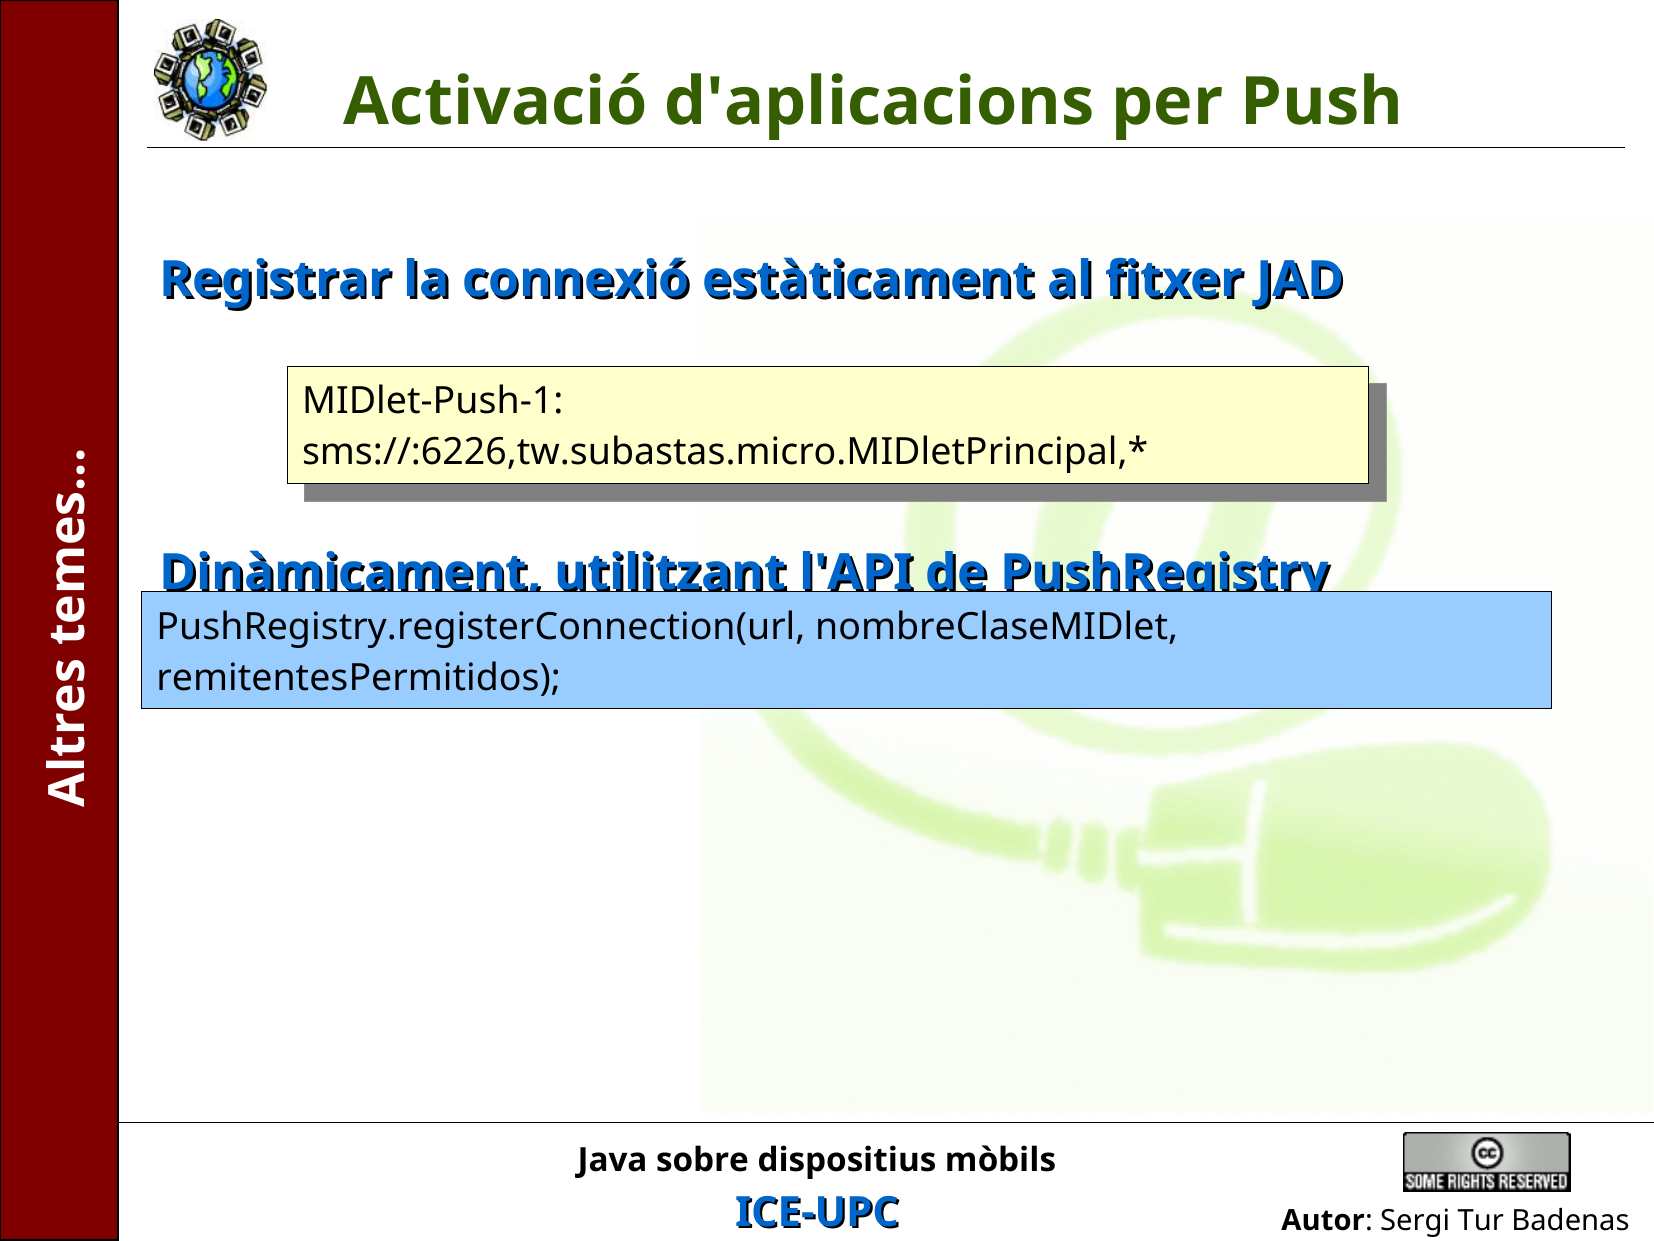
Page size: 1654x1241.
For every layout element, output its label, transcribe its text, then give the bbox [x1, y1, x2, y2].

text_box PushRegistry.registerConnection(url, nombreClaseMIDlet, remitentesPermitidos); [141, 591, 1552, 647]
text_box MIDlet-Push-1: sms://:6226,tw.subastas.micro.MIDletPrincipal,* [287, 366, 1369, 427]
picture [700, 217, 1654, 1113]
title Activació d'aplicacions per Push [129, 56, 1619, 141]
picture [154, 19, 268, 56]
list Registrar la connexió estàticament al fitxer JAD Dinàmicament, utilitzant l'API de PushRegistry [141, 242, 1630, 1078]
picture [1403, 1132, 1571, 1192]
